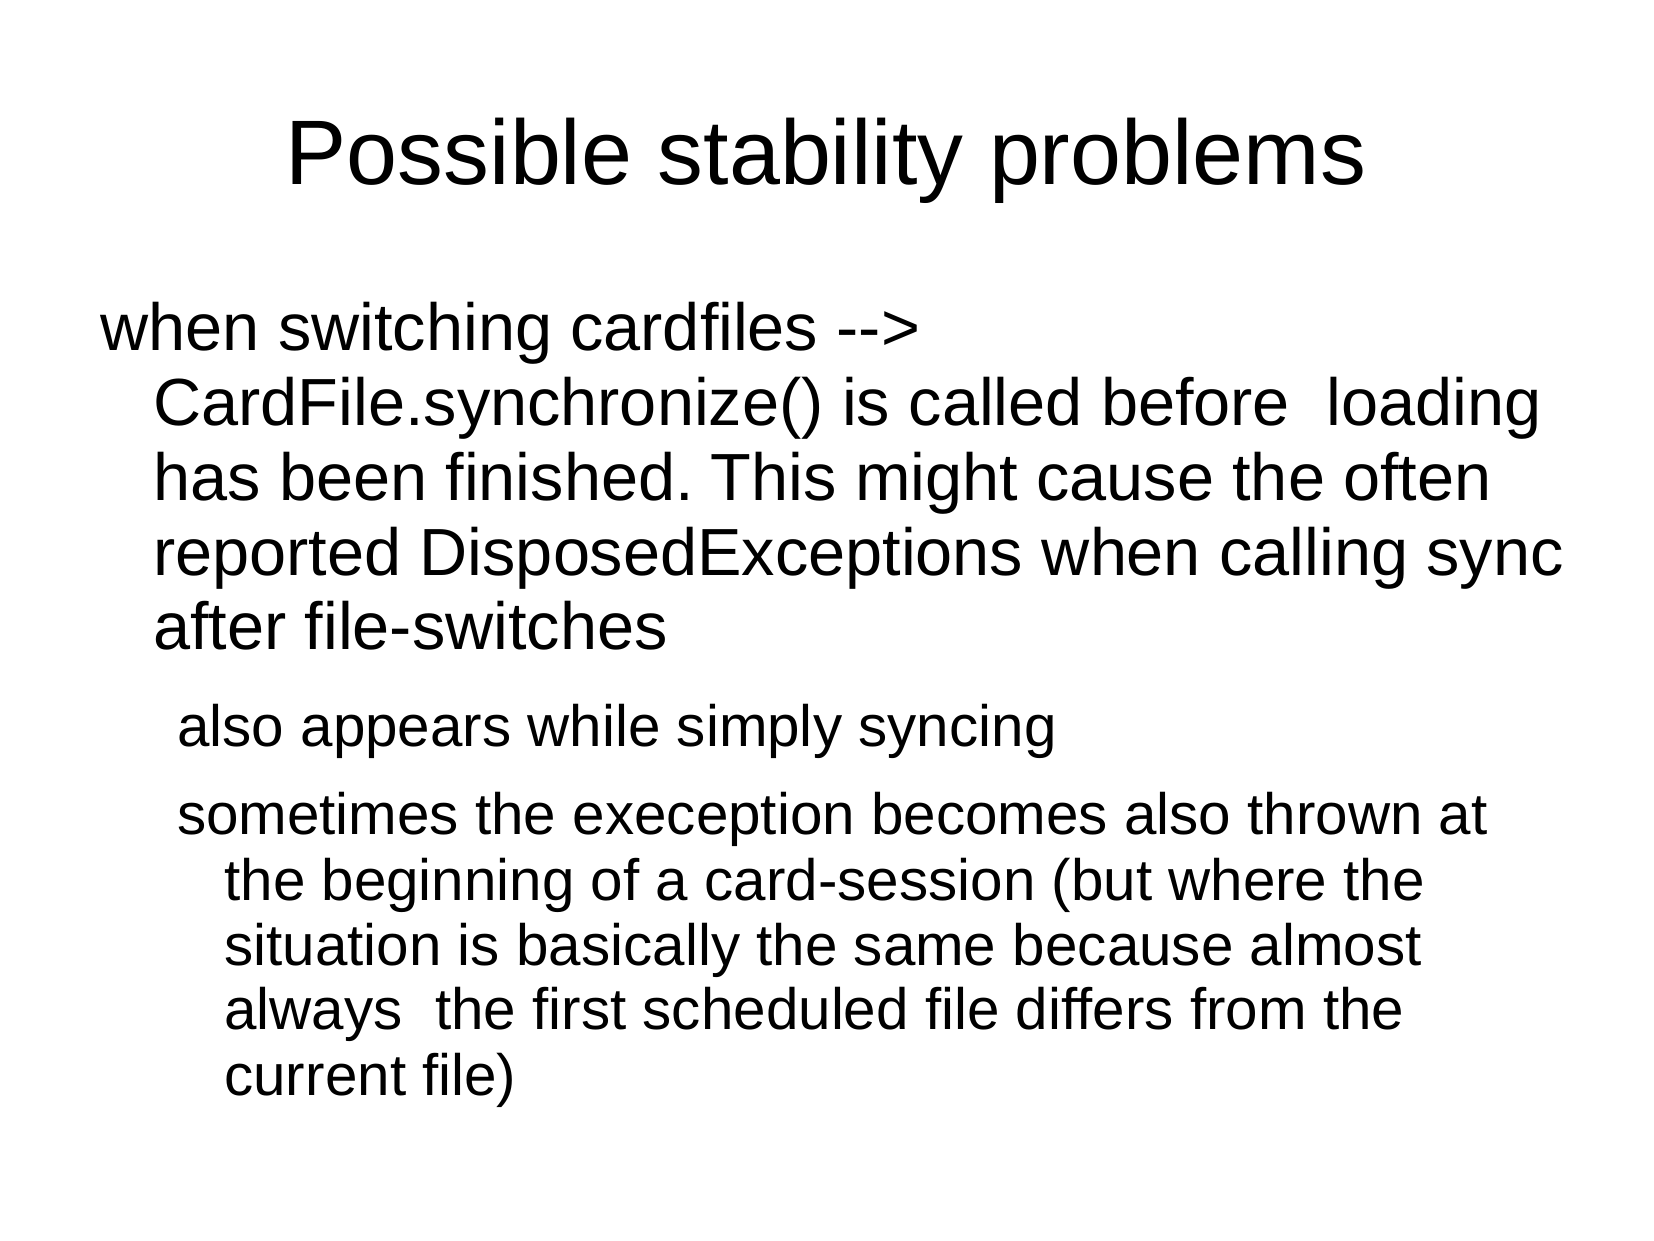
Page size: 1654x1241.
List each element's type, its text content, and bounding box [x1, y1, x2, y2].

title Possible stability problems [82, 49, 1571, 257]
list when switching cardfiles --> CardFile.synchronize() is called before loading has been finished. This might cause the often reported DisposedExceptions when calling sync after file-switches also appears while simply syncing sometimes the exeception becomes also thrown at the beginning of a card-session (but where the situation is basically the same because almost always the first scheduled file differs from the current file) [82, 290, 1571, 1106]
